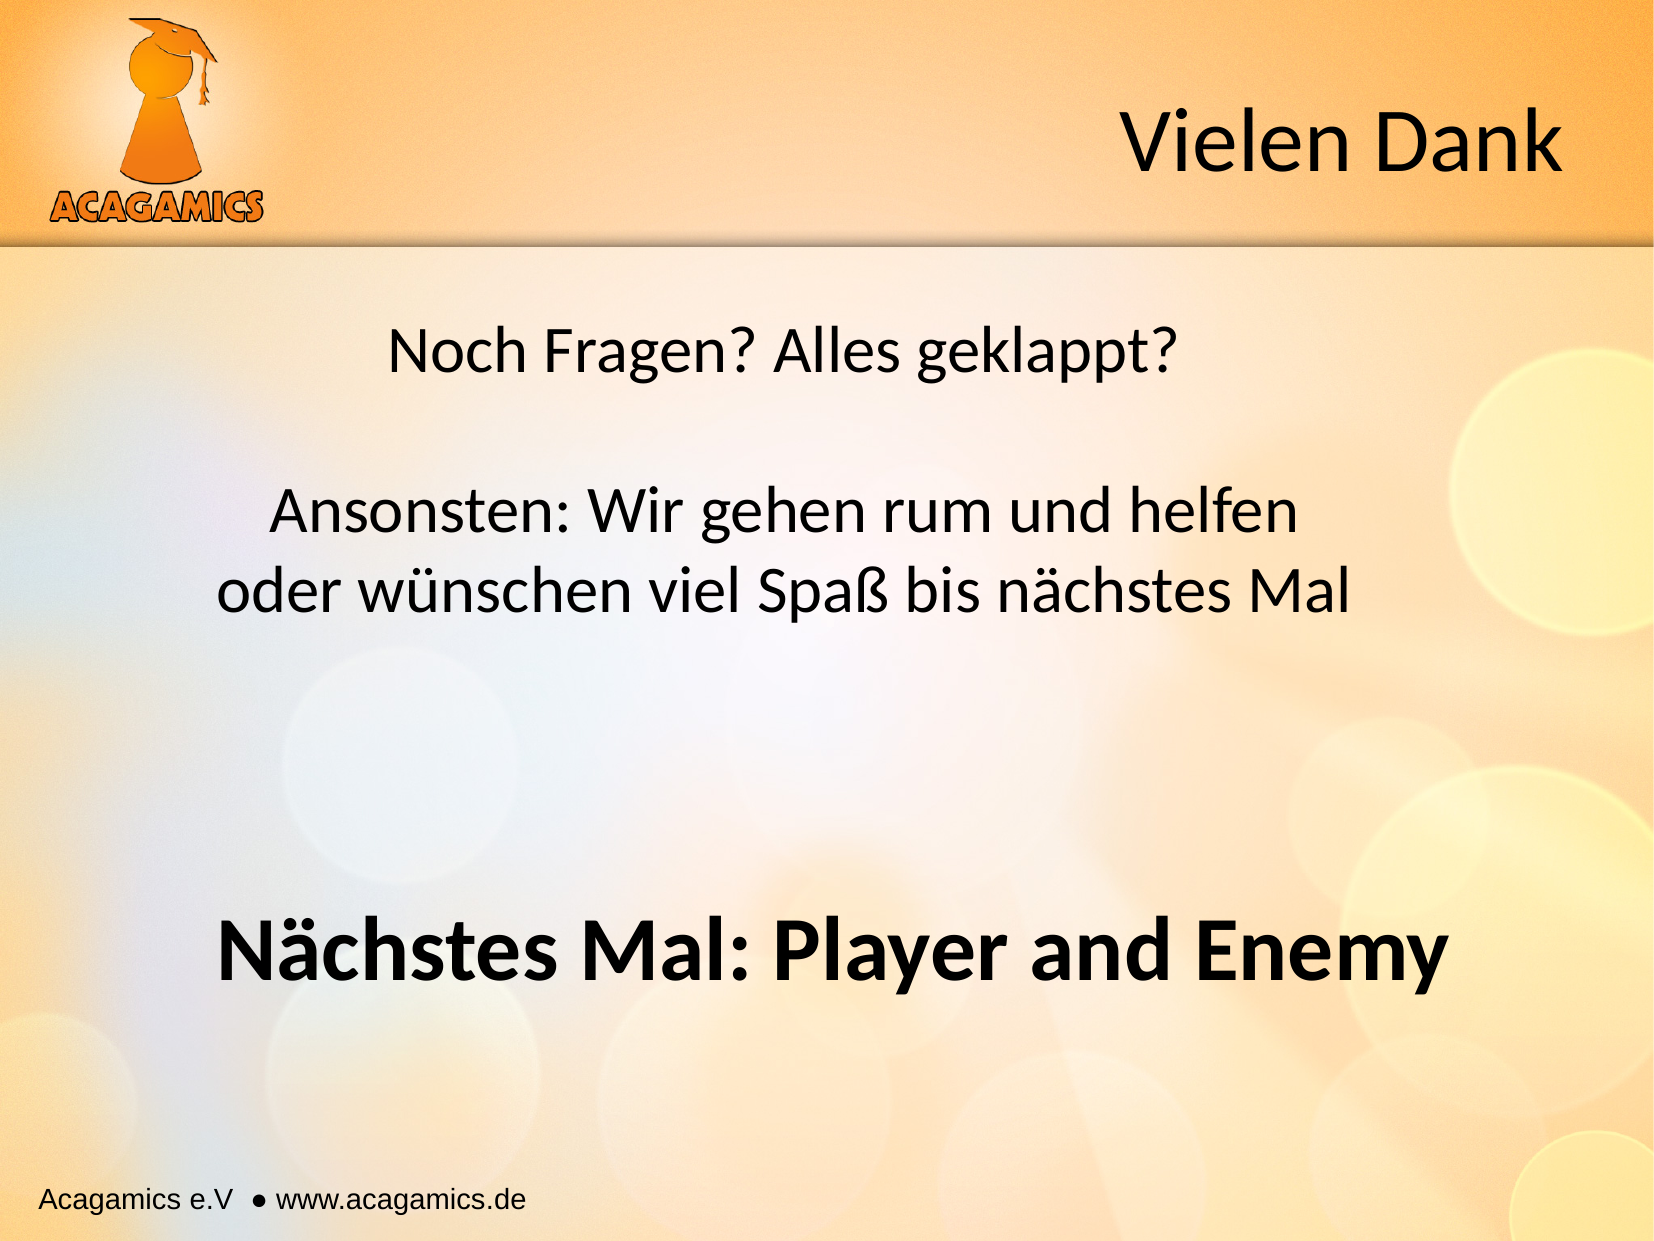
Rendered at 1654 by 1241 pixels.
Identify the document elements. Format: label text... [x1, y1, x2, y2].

text_box Vielen Dank [1104, 71, 1654, 199]
text_box Noch Fragen? Alles geklappt? Ansonsten: Wir gehen rum und helfen oder wünschen viel Spaß bis nächstes Mal [201, 298, 1461, 637]
text_box Nächstes Mal: Player and Enemy [201, 881, 1577, 1008]
